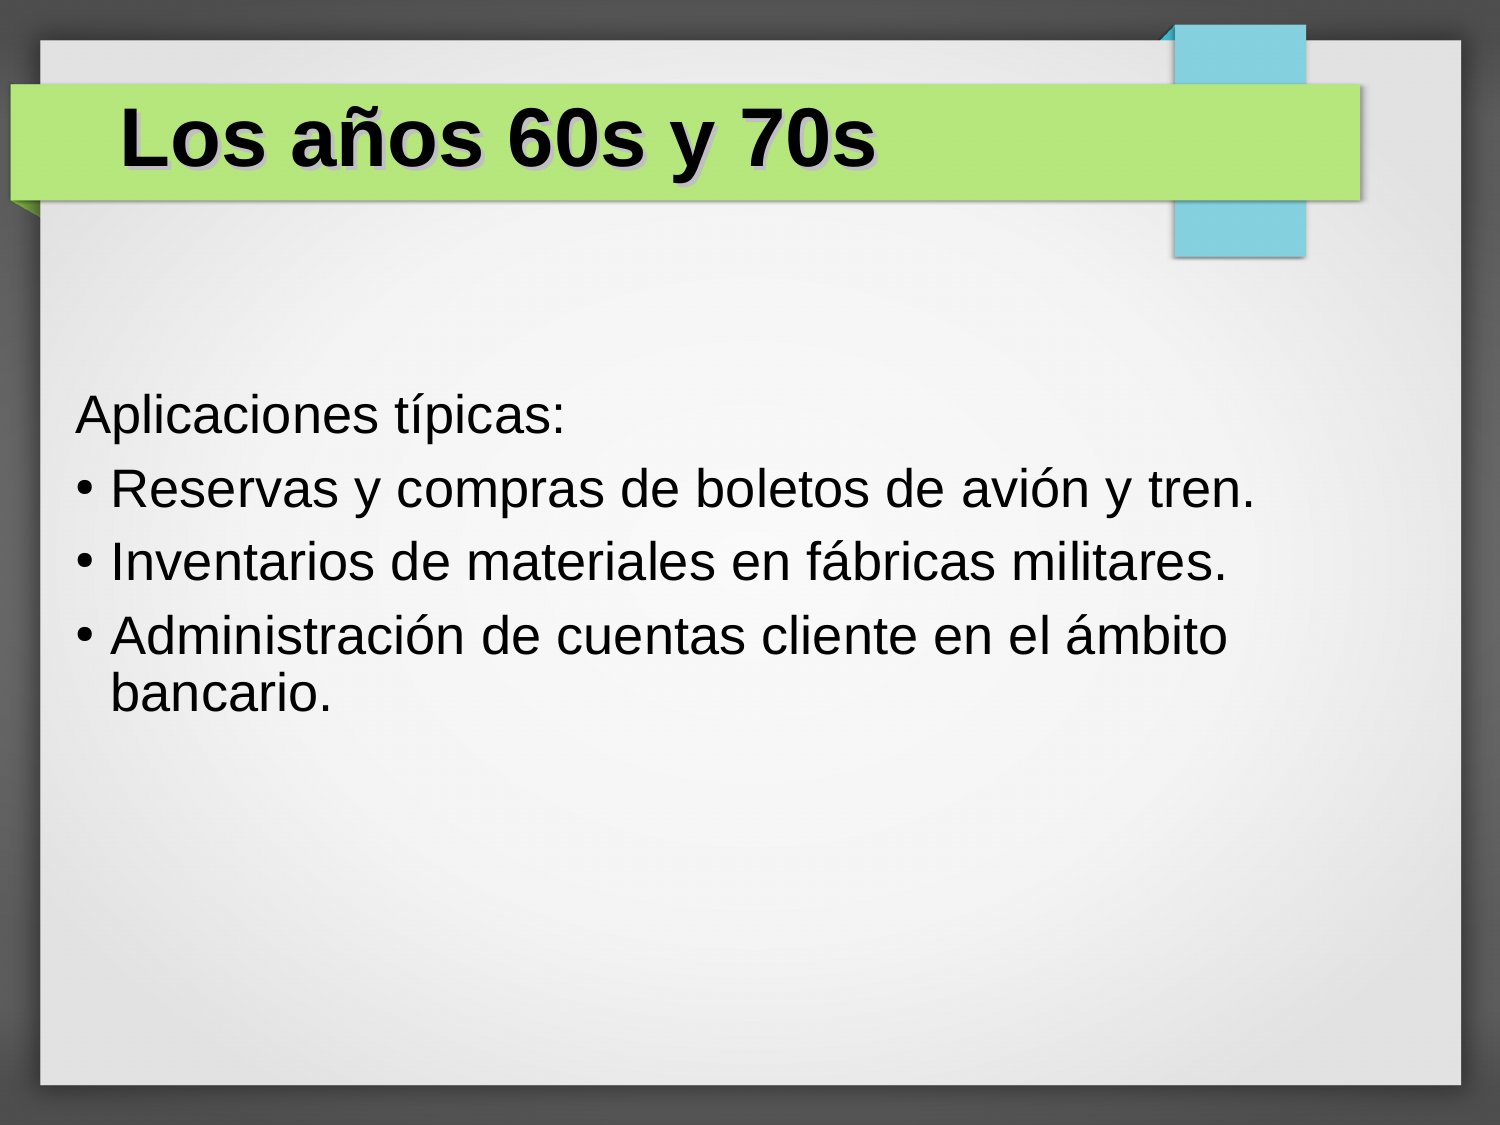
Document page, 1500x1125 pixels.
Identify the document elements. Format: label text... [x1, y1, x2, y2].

picture [0, 0, 1500, 1125]
subtitle Aplicaciones típicas: Reservas y compras de boletos de avión y tren. Inventarios de materiales en fábricas militares. Administración de cuentas cliente en el ámbito bancario. [75, 267, 1426, 921]
title Los años 60s y 70s [75, 85, 1147, 193]
